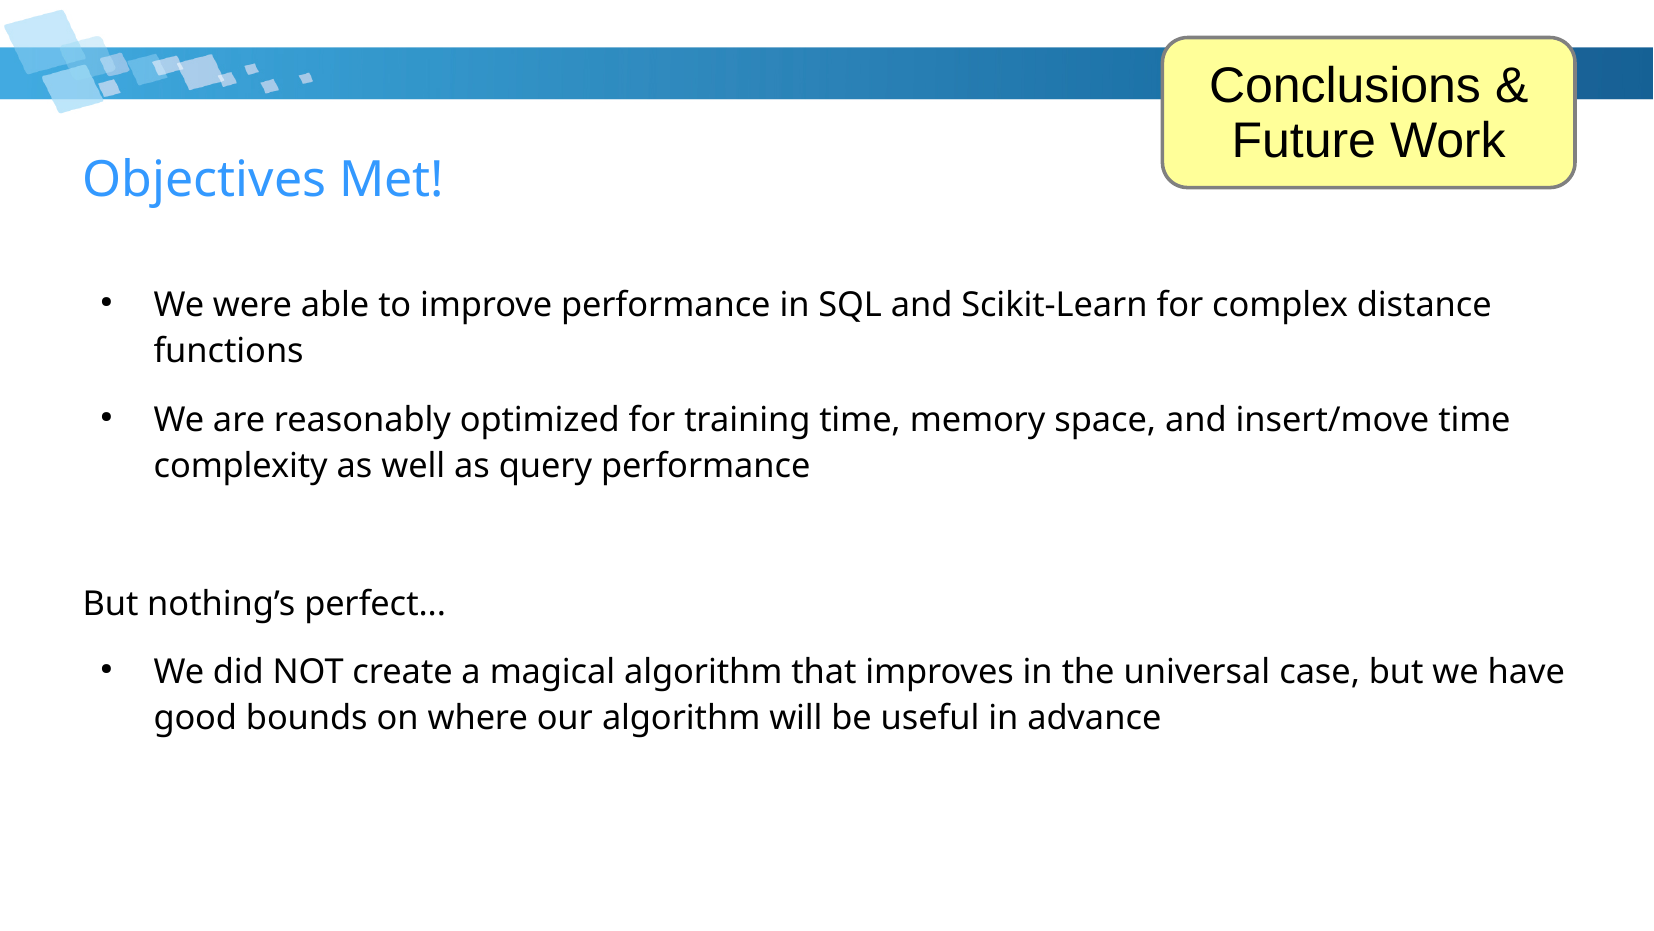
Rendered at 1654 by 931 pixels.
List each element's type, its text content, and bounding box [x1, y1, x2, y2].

list We were able to improve performance in SQL and Scikit-Learn for complex distance functions We are reasonably optimized for training time, memory space, and insert/move time complexity as well as query performance But nothing’s perfect... We did NOT create a magical algorithm that improves in the universal case, but we have good bounds on where our algorithm will be useful in advance [82, 279, 1571, 820]
picture [0, 0, 1653, 929]
text_box Conclusions & Future Work [1162, 37, 1576, 188]
title Objectives Met! [82, 99, 1571, 255]
